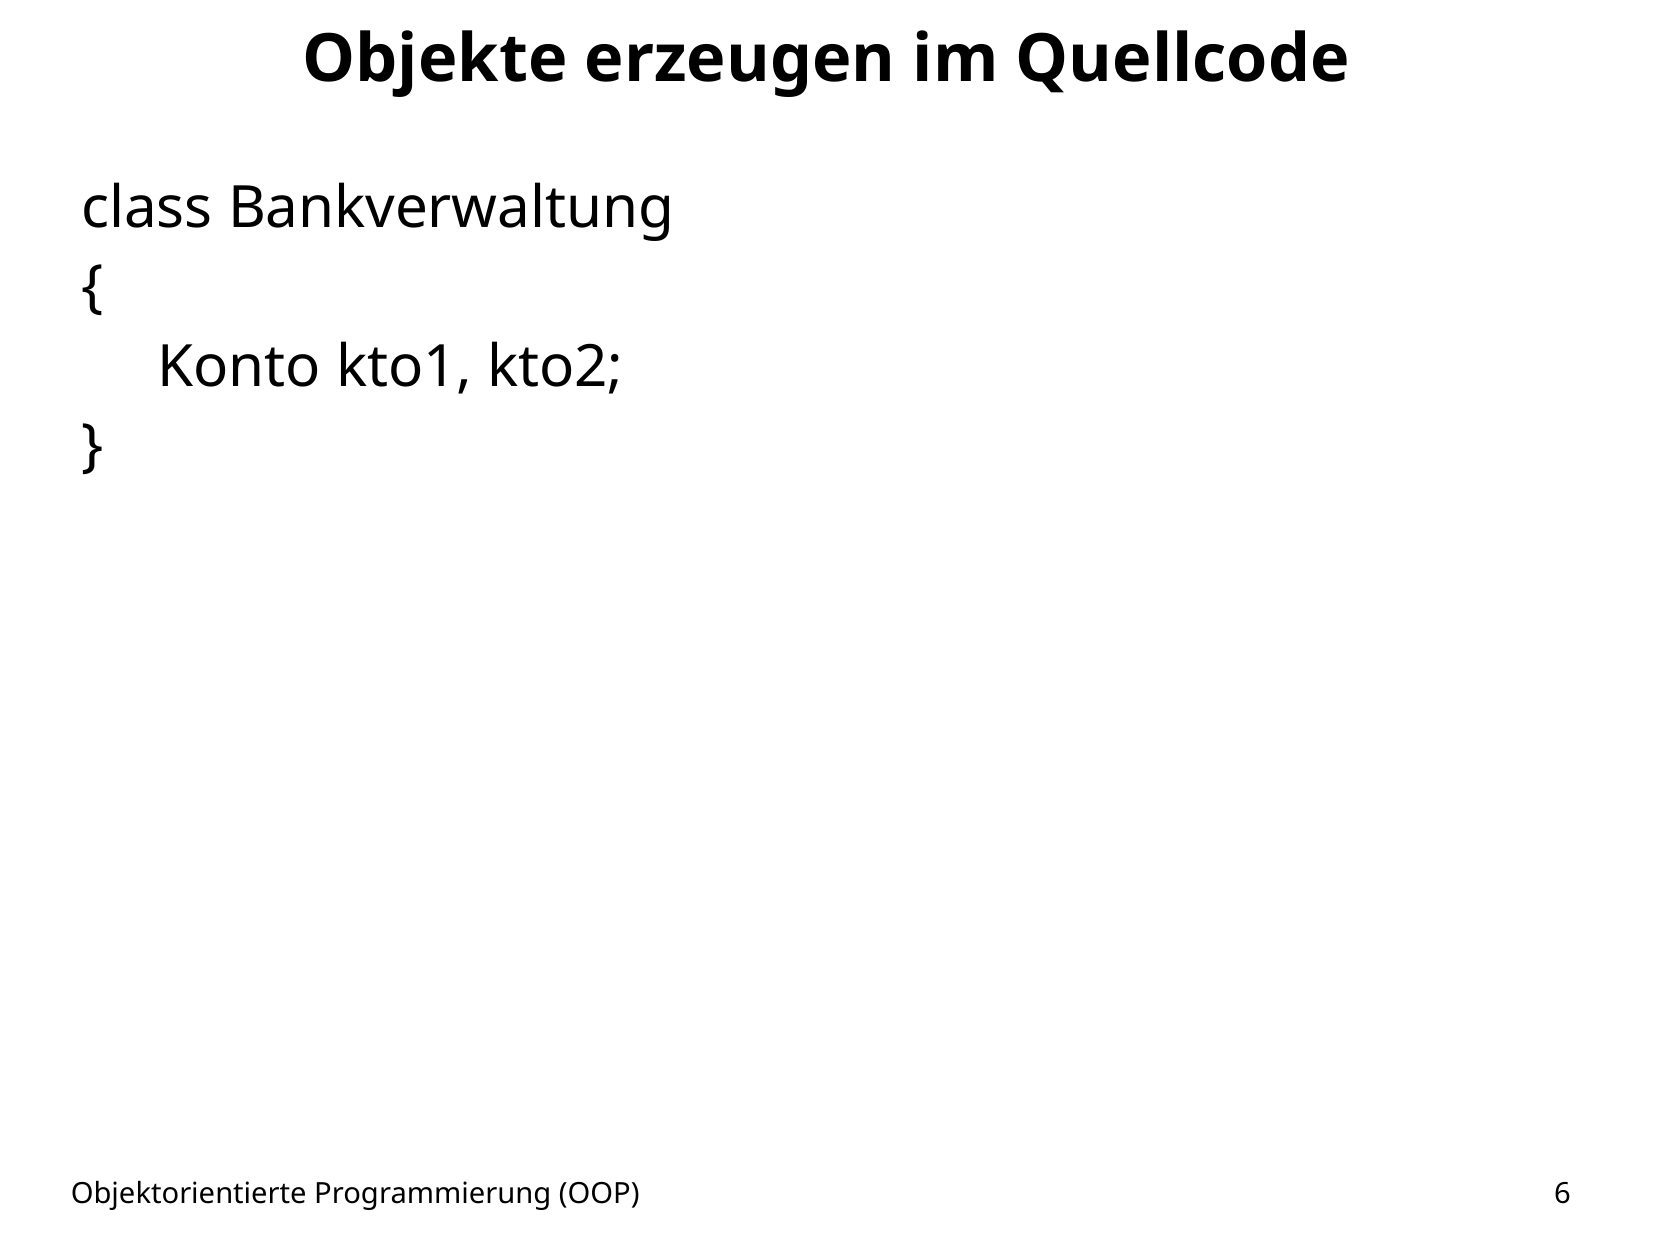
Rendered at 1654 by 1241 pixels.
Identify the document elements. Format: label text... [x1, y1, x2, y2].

list class Bankverwaltung { Konto kto1, kto2; } [35, 165, 1619, 1158]
title Objekte erzeugen im Quellcode [0, 5, 1654, 107]
